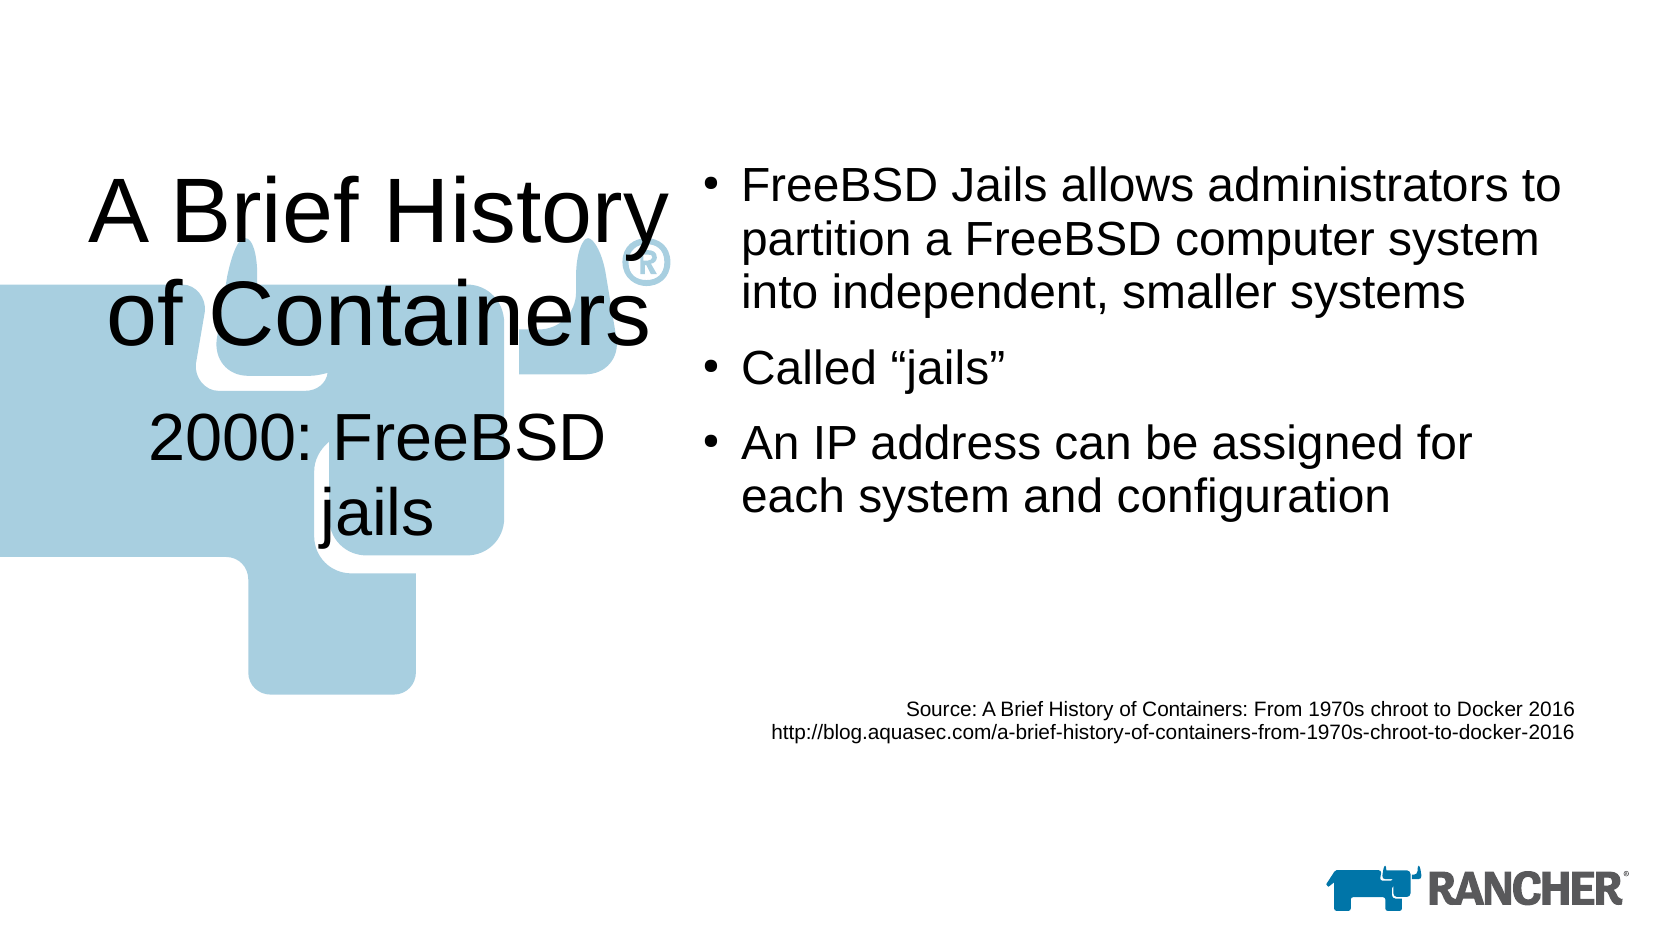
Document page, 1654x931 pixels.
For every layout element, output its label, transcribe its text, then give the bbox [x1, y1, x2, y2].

list FreeBSD Jails allows administrators to partition a FreeBSD computer system into independent, smaller systems Called “jails” An IP address can be assigned for each system and configuration [690, 157, 1572, 533]
text_box Source: A Brief History of Containers: From 1970s chroot to Docker 2016 http://blog.aquasec.com/a-brief-history-of-containers-from-1970s-chroot-to-docker-2016 [734, 689, 1590, 775]
title A Brief History of Containers [83, 154, 676, 371]
text_box 2000: FreeBSD jails [81, 400, 674, 705]
